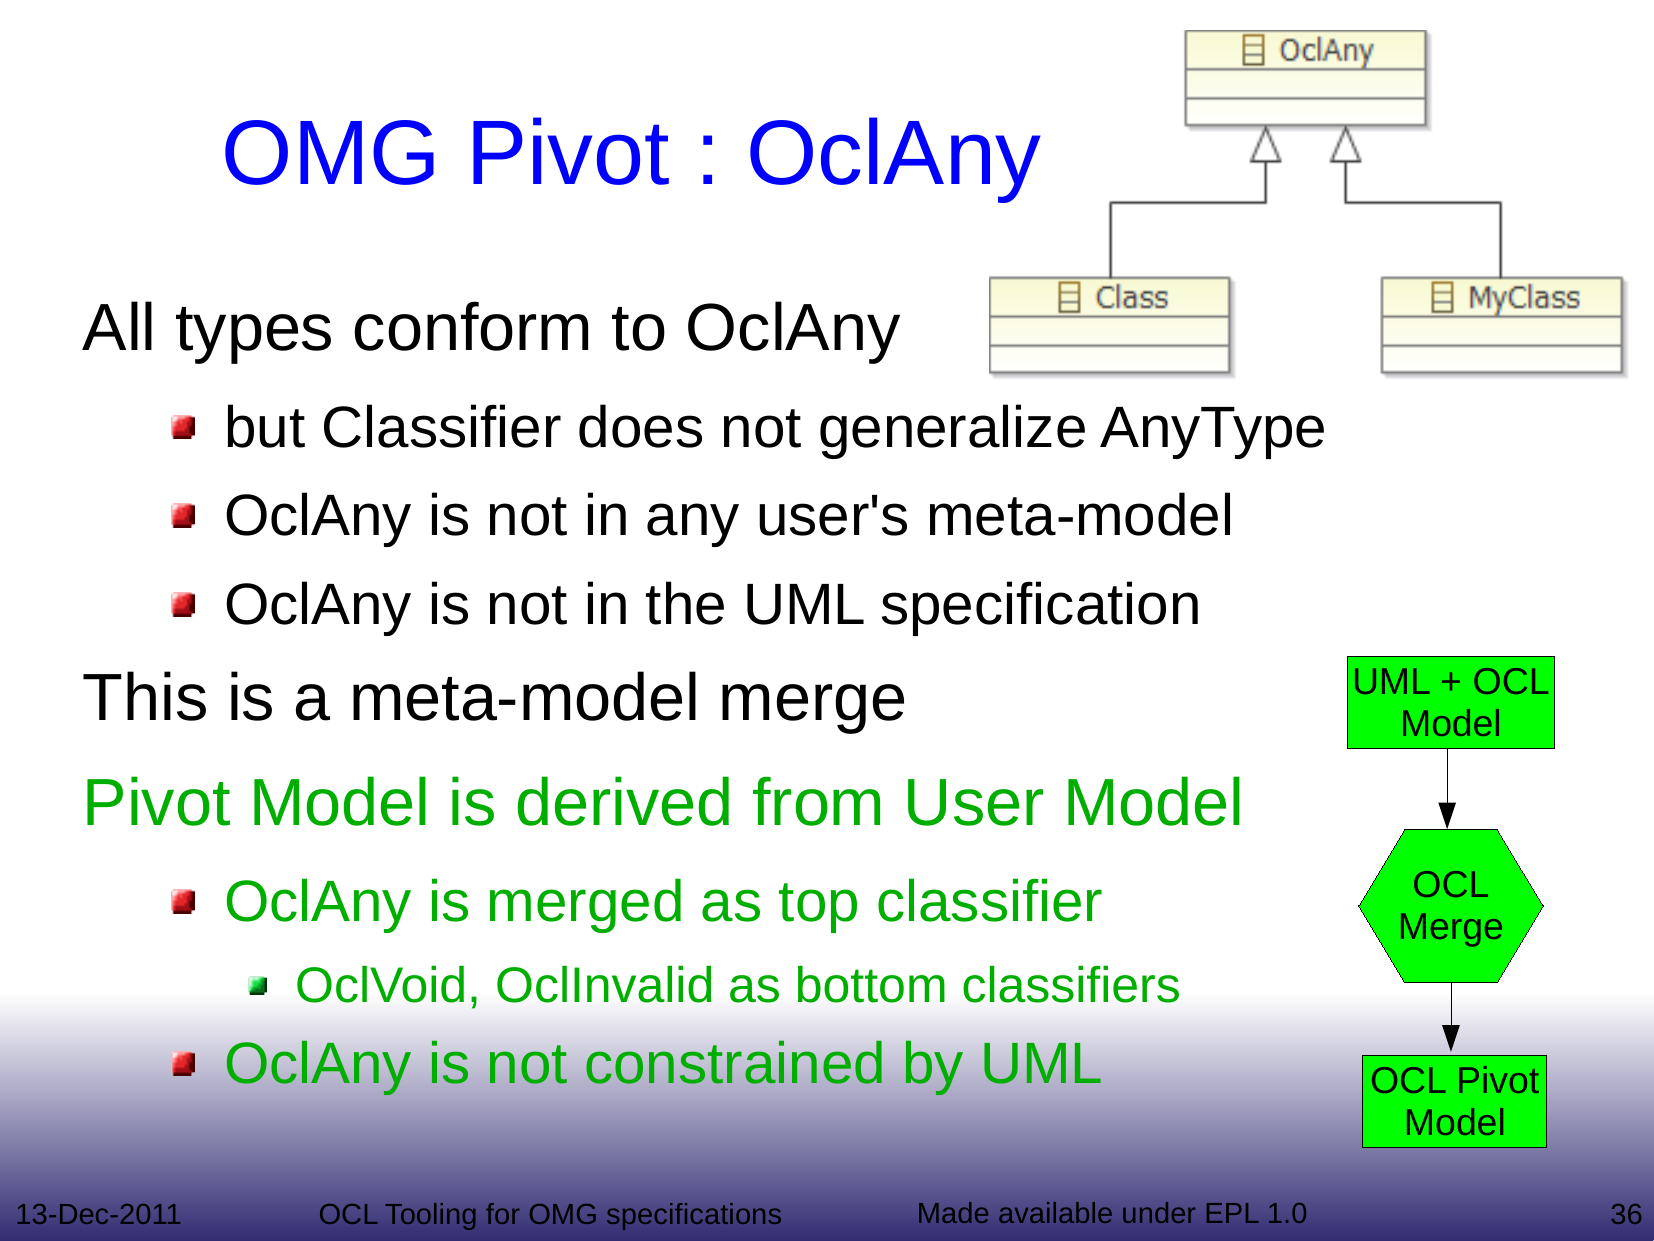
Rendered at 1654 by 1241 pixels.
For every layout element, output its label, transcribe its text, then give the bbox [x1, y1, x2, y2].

text_box OCL Merge [1358, 829, 1544, 983]
picture [989, 30, 1631, 384]
text_box OCL Pivot Model [1362, 1055, 1547, 1148]
text_box UML + OCL Model [1347, 656, 1555, 749]
list All types conform to OclAny but Classifier does not generalize AnyType OclAny is not in any user's meta-model OclAny is not in the UML specification This is a meta-model merge Pivot Model is derived from User Model OclAny is merged as top classifier OclVoid, OclInvalid as bottom classifiers OclAny is not constrained by UML [82, 290, 1571, 1109]
title OMG Pivot : OclAny [82, 49, 1183, 257]
